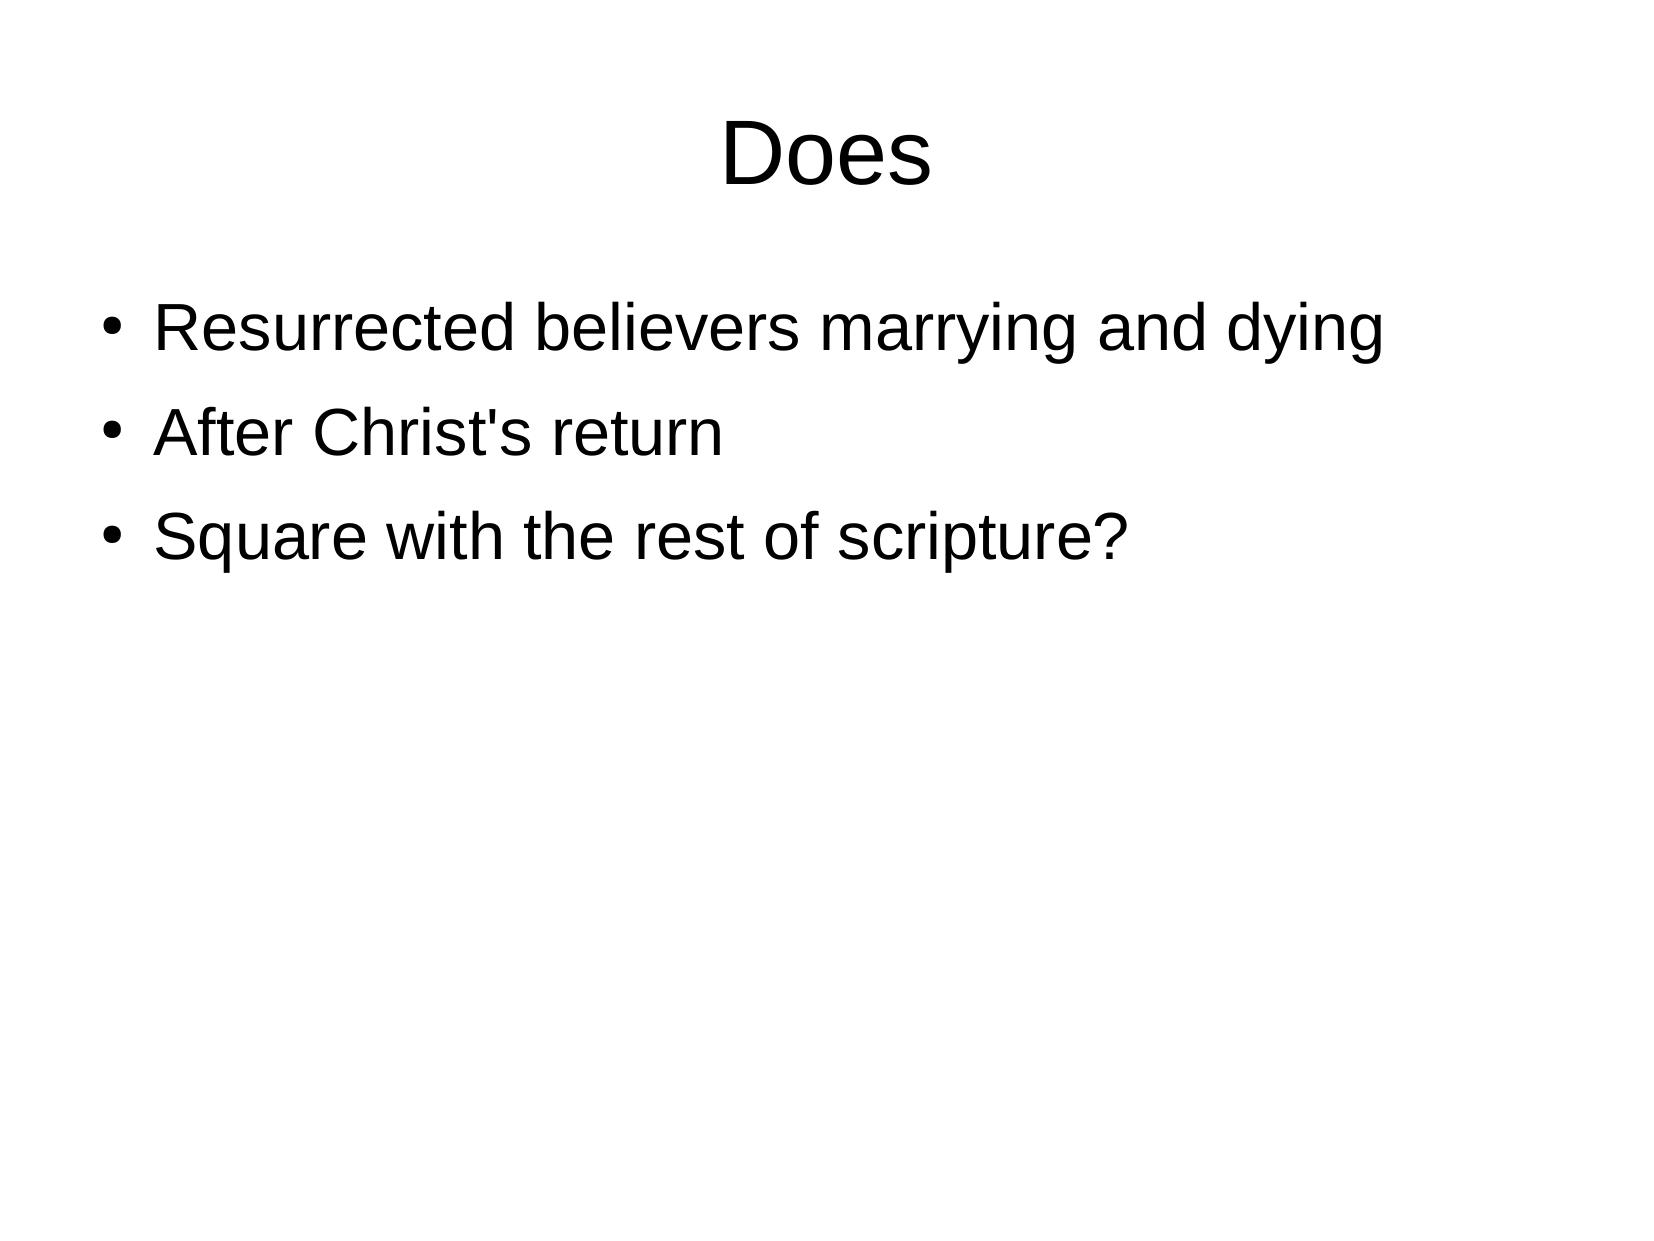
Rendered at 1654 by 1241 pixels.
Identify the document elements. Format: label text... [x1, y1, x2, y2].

title Does [82, 49, 1571, 257]
list Resurrected believers marrying and dying After Christ's return Square with the rest of scripture? [82, 290, 1571, 1109]
